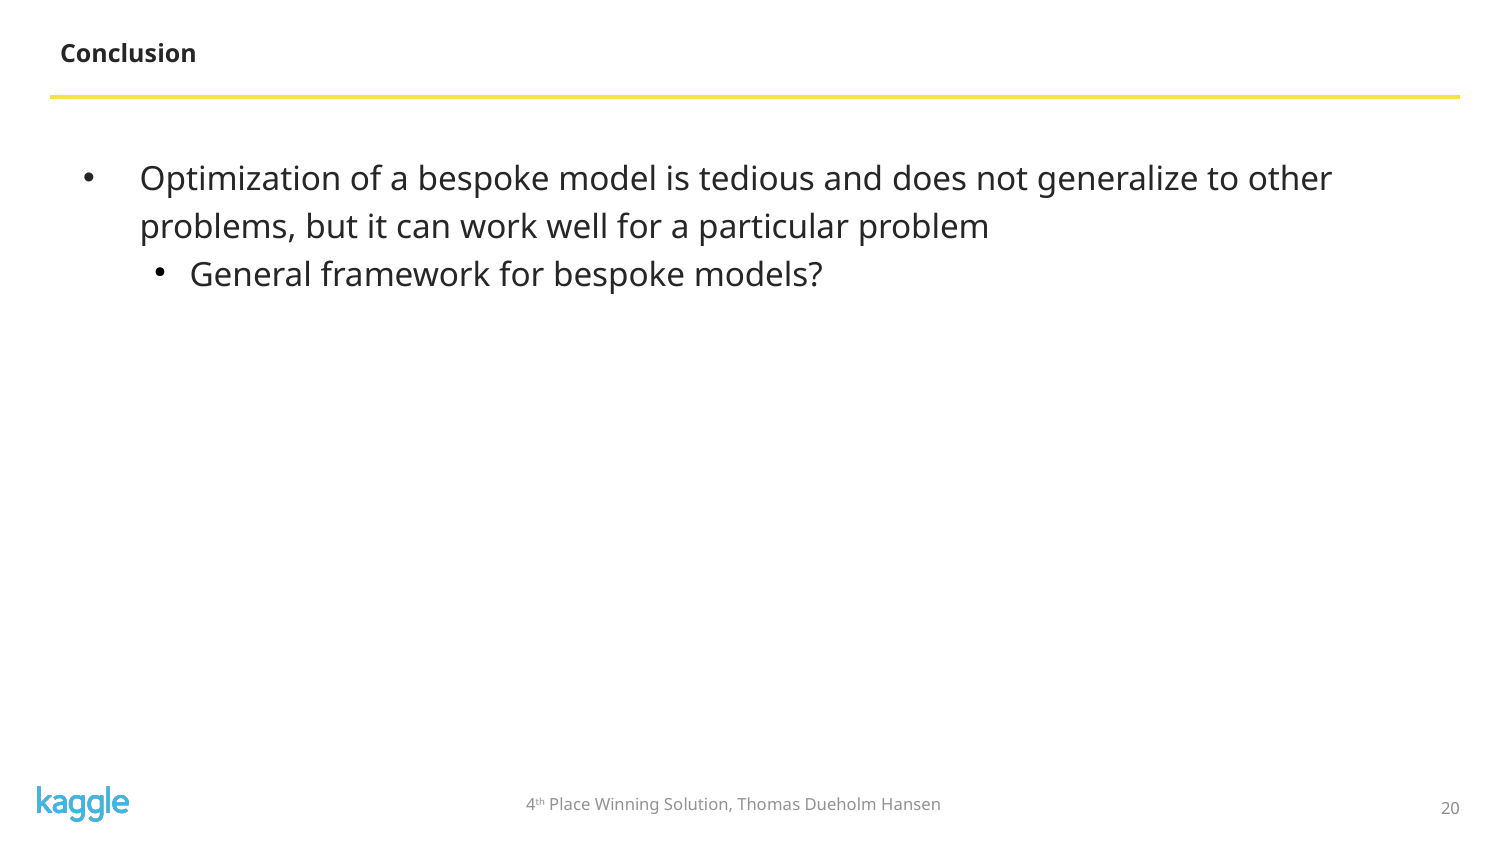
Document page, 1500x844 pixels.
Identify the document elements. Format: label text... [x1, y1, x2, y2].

text_box Conclusion [45, 30, 888, 116]
text_box Optimization of a bespoke model is tedious and does not generalize to other problems, but it can work well for a particular problem General framework for bespoke models? [68, 141, 1400, 349]
picture [37, 786, 129, 822]
slide_number <number> [1137, 786, 1475, 832]
